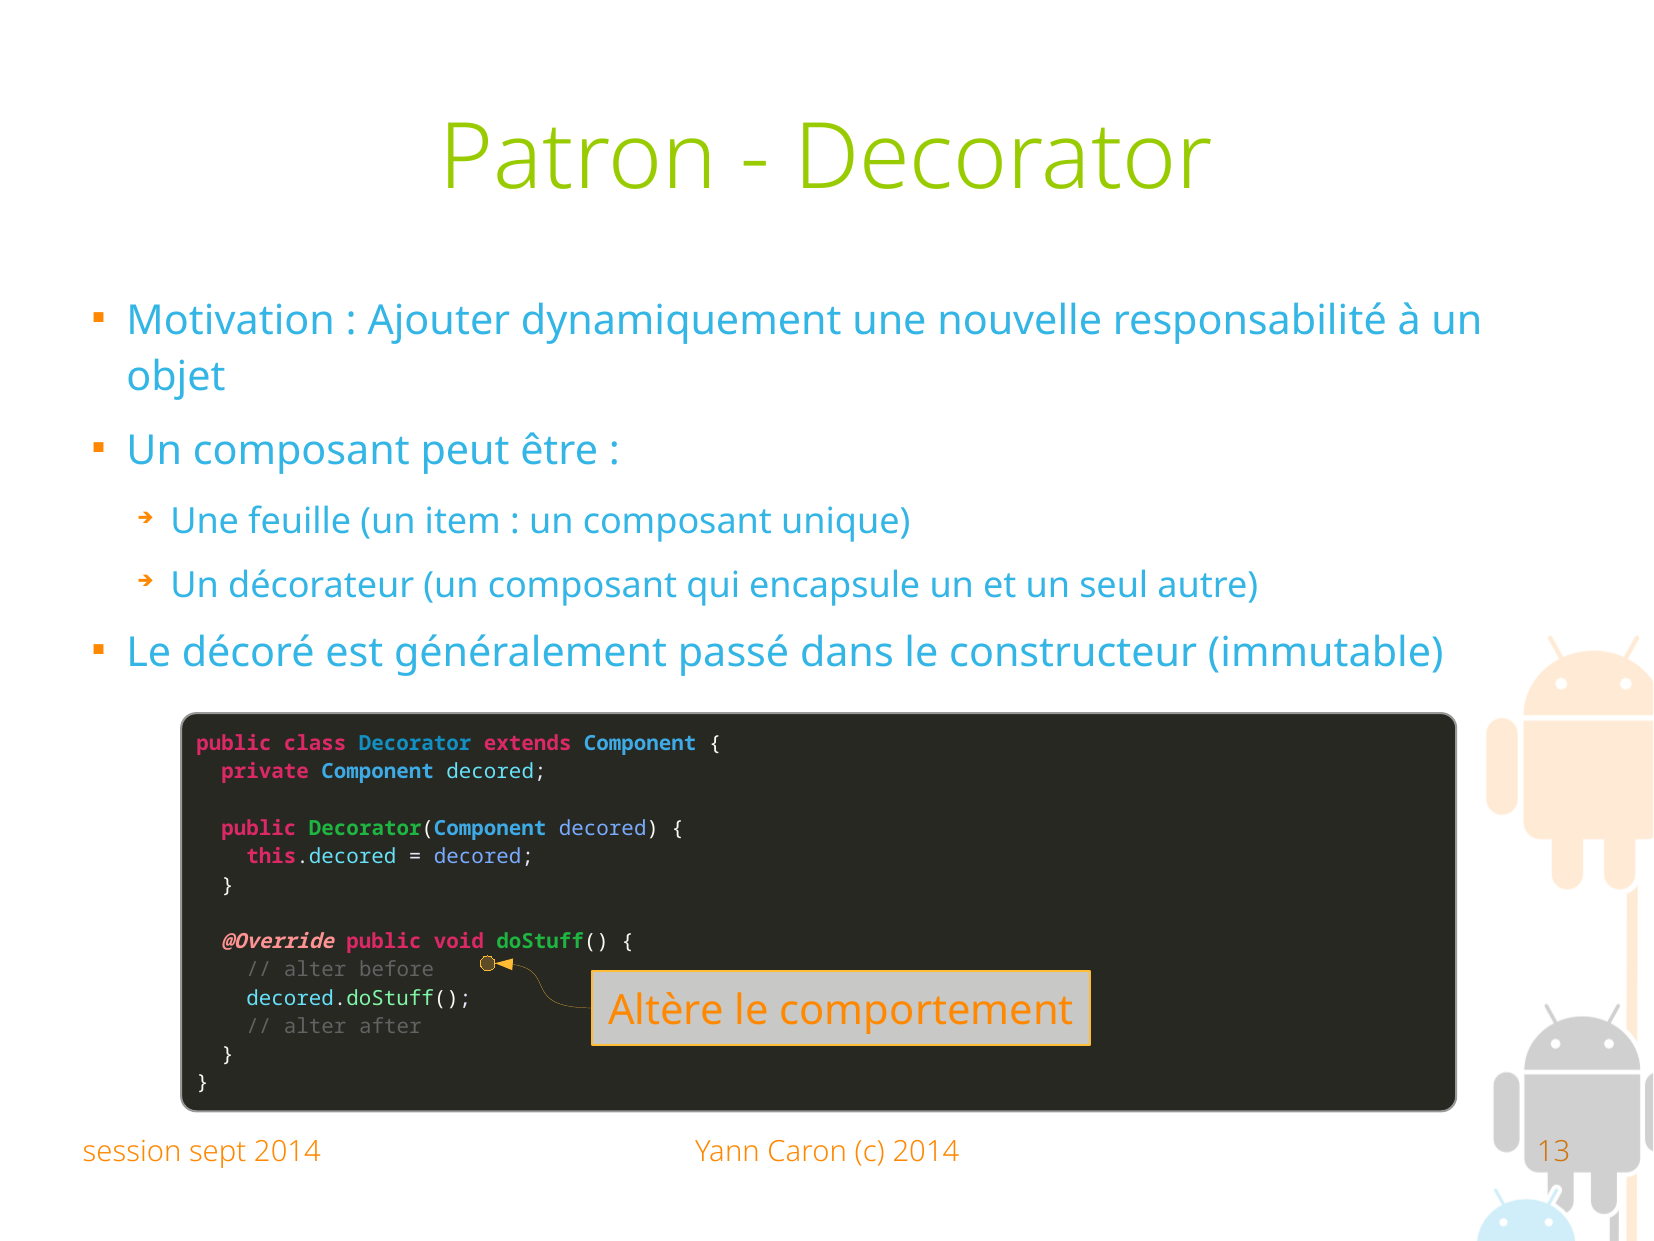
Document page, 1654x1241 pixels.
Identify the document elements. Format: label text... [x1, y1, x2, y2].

picture [240, 423, 1654, 1241]
text_box [480, 955, 495, 971]
list Motivation : Ajouter dynamiquement une nouvelle responsabilité à un objet Un composant peut être : Une feuille (un item : un composant unique) Un décorateur (un composant qui encapsule un et un seul autre) Le décoré est généralement passé dans le constructeur (immutable) [82, 290, 1571, 691]
text_box public class Decorator extends Component { private Component decored; public Decorator(Component decored) { this.decored = decored; } @Override public void doStuff() { // alter before decored.doStuff(); // alter after } } [181, 713, 1457, 1063]
text_box Altère le comportement [592, 971, 1062, 1037]
title Patron - Decorator [82, 49, 1571, 257]
